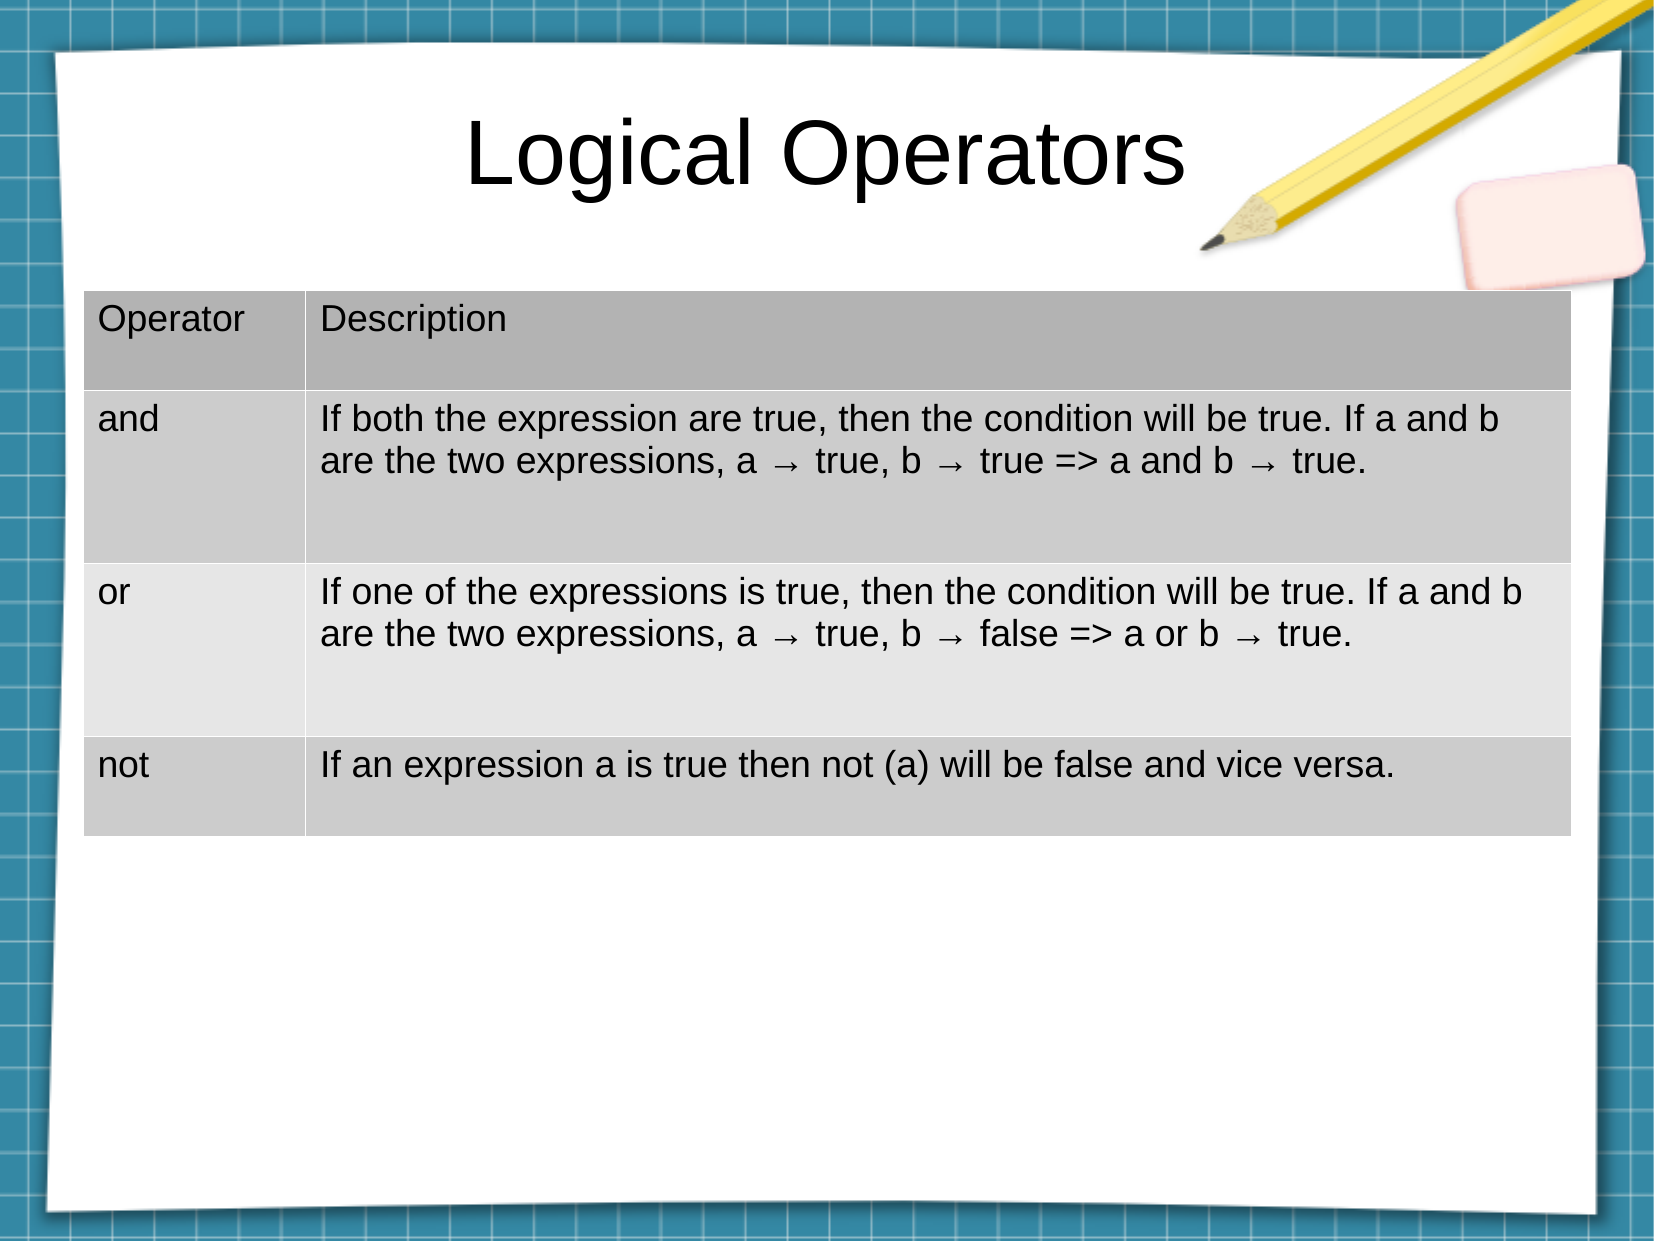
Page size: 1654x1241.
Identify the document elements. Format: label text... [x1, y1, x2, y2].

table_cell and [84, 391, 305, 563]
table_cell If one of the expressions is true, then the condition will be true. If a and b are the two expressions, a → true, b → false => a or b → true. [306, 564, 1571, 736]
table_cell or [84, 564, 305, 736]
table_cell If an expression a is true then not (a) will be false and vice versa. [306, 737, 1571, 836]
table_cell If both the expression are true, then the condition will be true. If a and b are the two expressions, a → true, b → true => a and b → true. [306, 391, 1571, 563]
title Logical Operators [82, 49, 1571, 257]
picture [0, 0, 1654, 1241]
table_header Operator [84, 291, 305, 390]
table_cell not [84, 737, 305, 836]
table_header Description [306, 291, 1571, 390]
